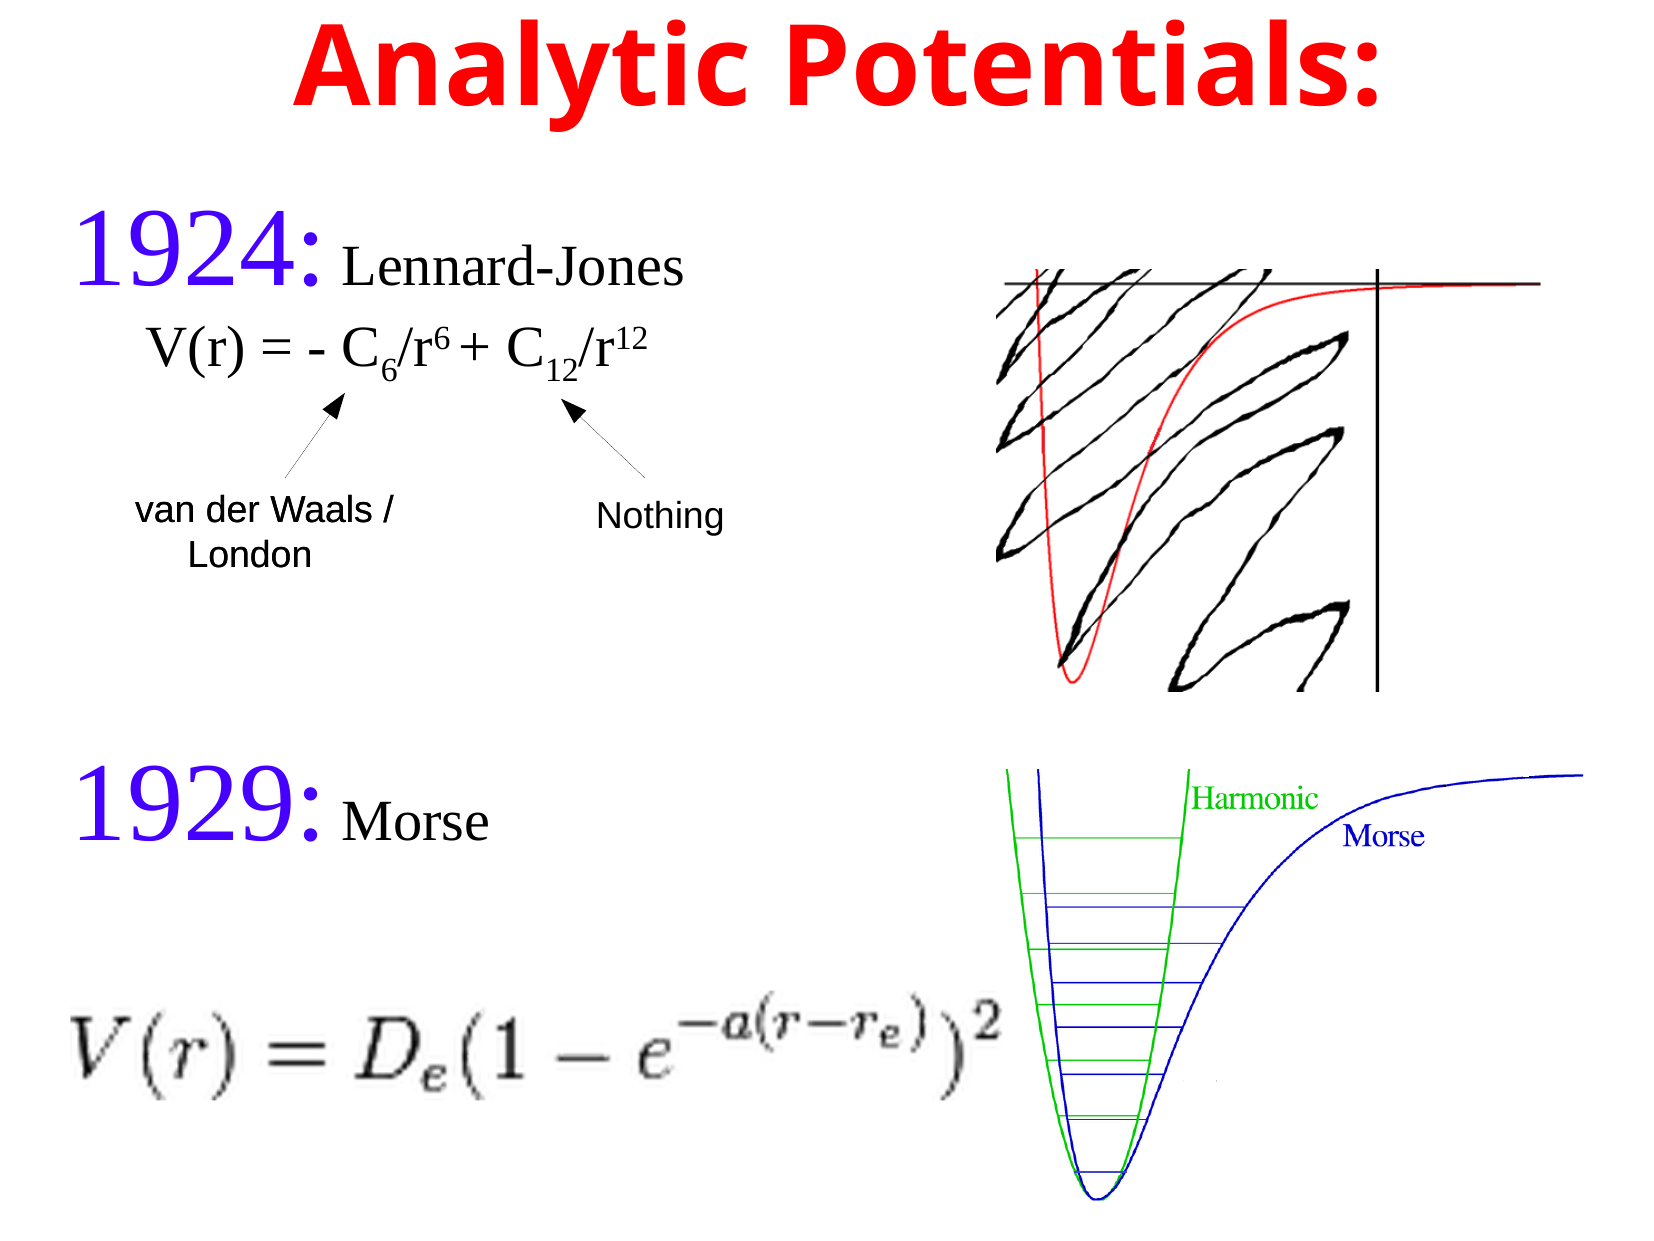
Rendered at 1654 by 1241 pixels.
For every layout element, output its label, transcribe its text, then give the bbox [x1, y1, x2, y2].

picture [996, 269, 1603, 692]
text_box van der Waals / London [120, 477, 499, 583]
text_box Analytic Potentials: [0, 0, 1654, 136]
picture [38, 753, 1587, 1207]
text_box 1924: Lennard-Jones V(r) = - C6/r6 + C12/r12 1929: Morse [56, 165, 1654, 941]
text_box Nothing [581, 483, 959, 544]
